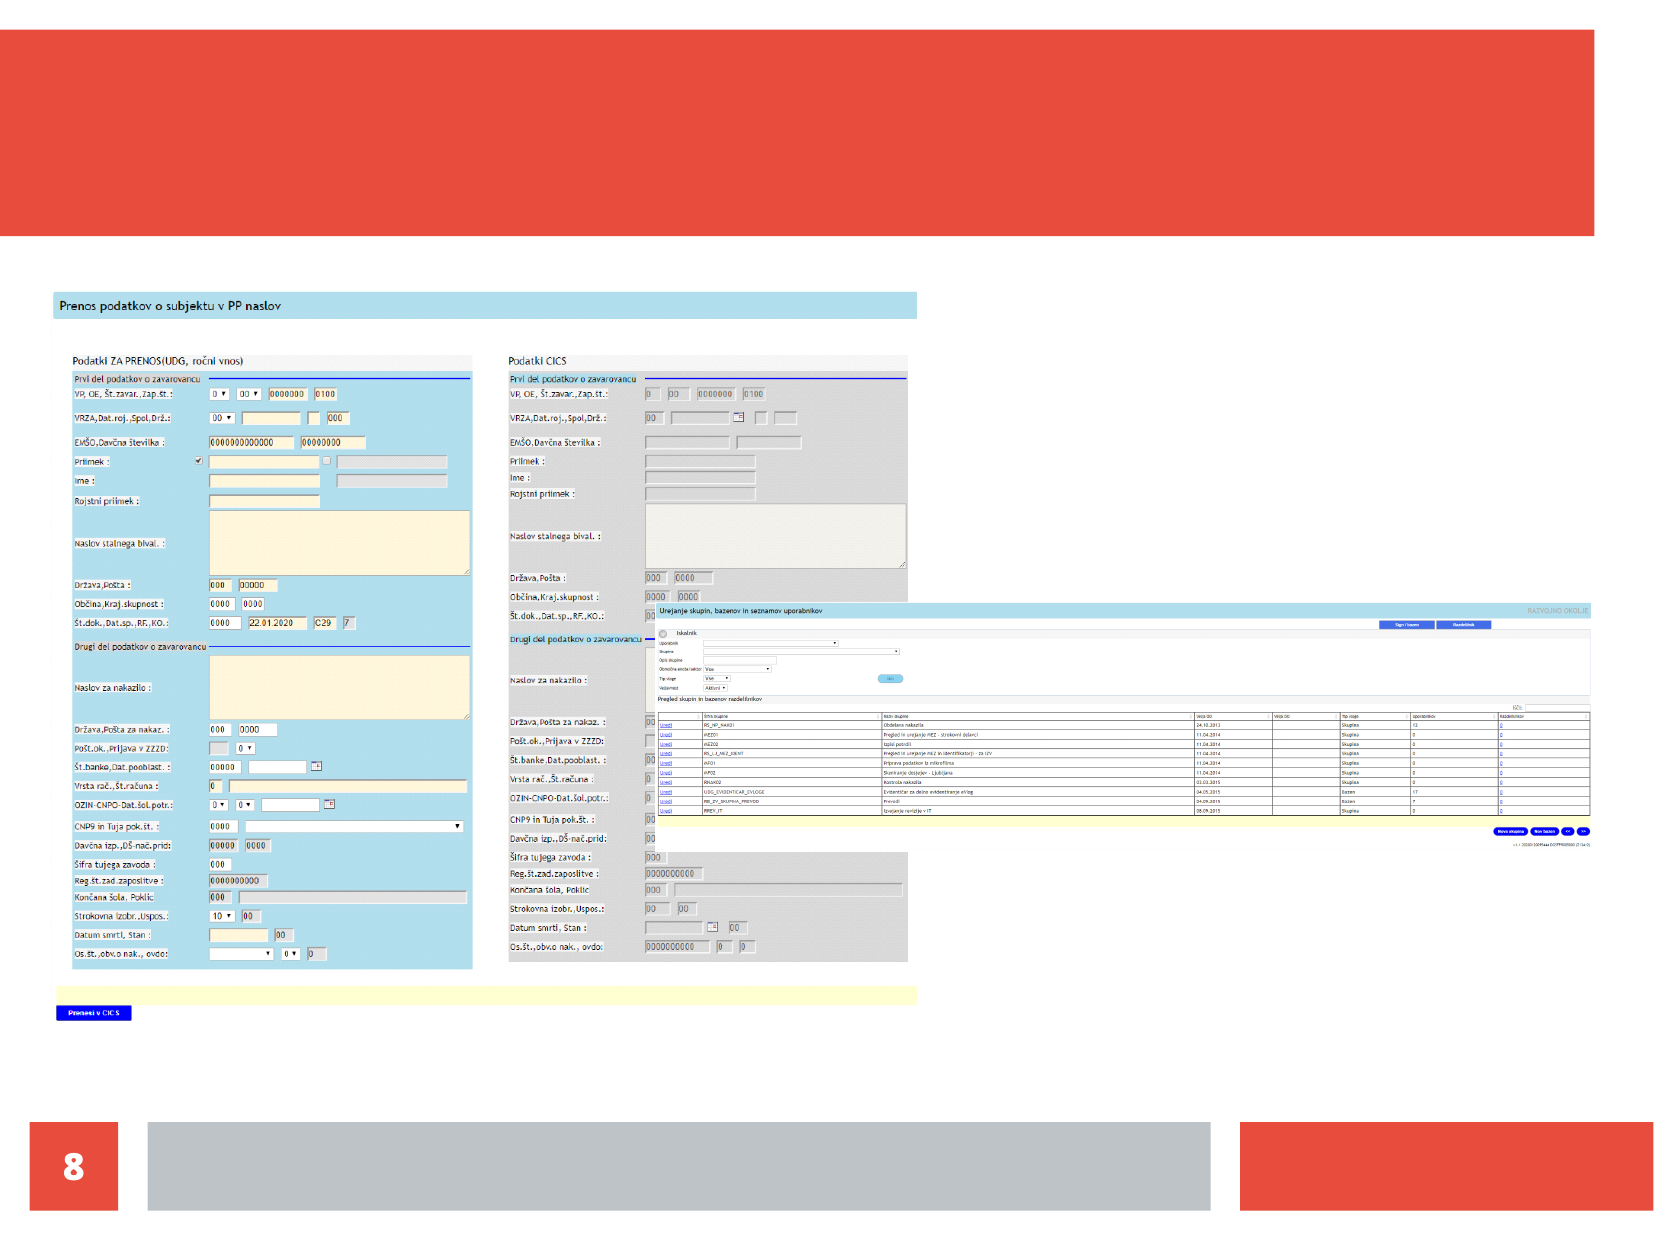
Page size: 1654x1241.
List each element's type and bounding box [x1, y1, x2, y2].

picture [49, 287, 1594, 1024]
